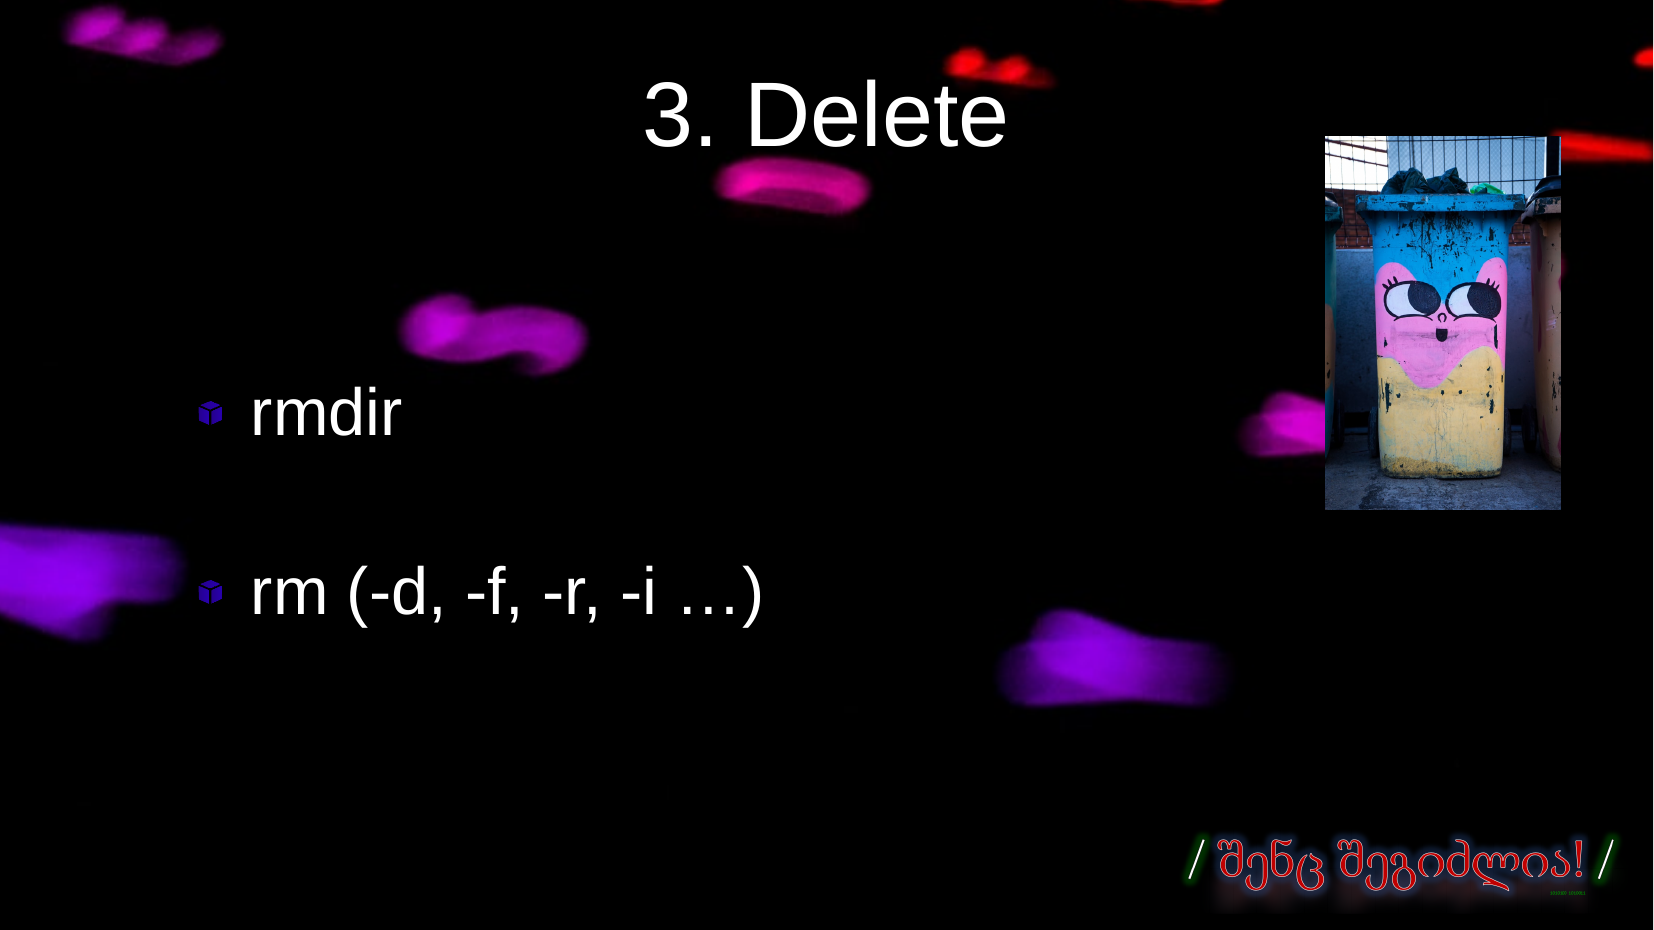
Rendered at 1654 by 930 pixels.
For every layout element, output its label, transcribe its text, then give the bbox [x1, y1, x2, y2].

title 3. Delete [82, 37, 1571, 193]
picture [0, 0, 1654, 930]
list rmdir rm (-d, -f, -r, -i …) [180, 300, 1426, 766]
